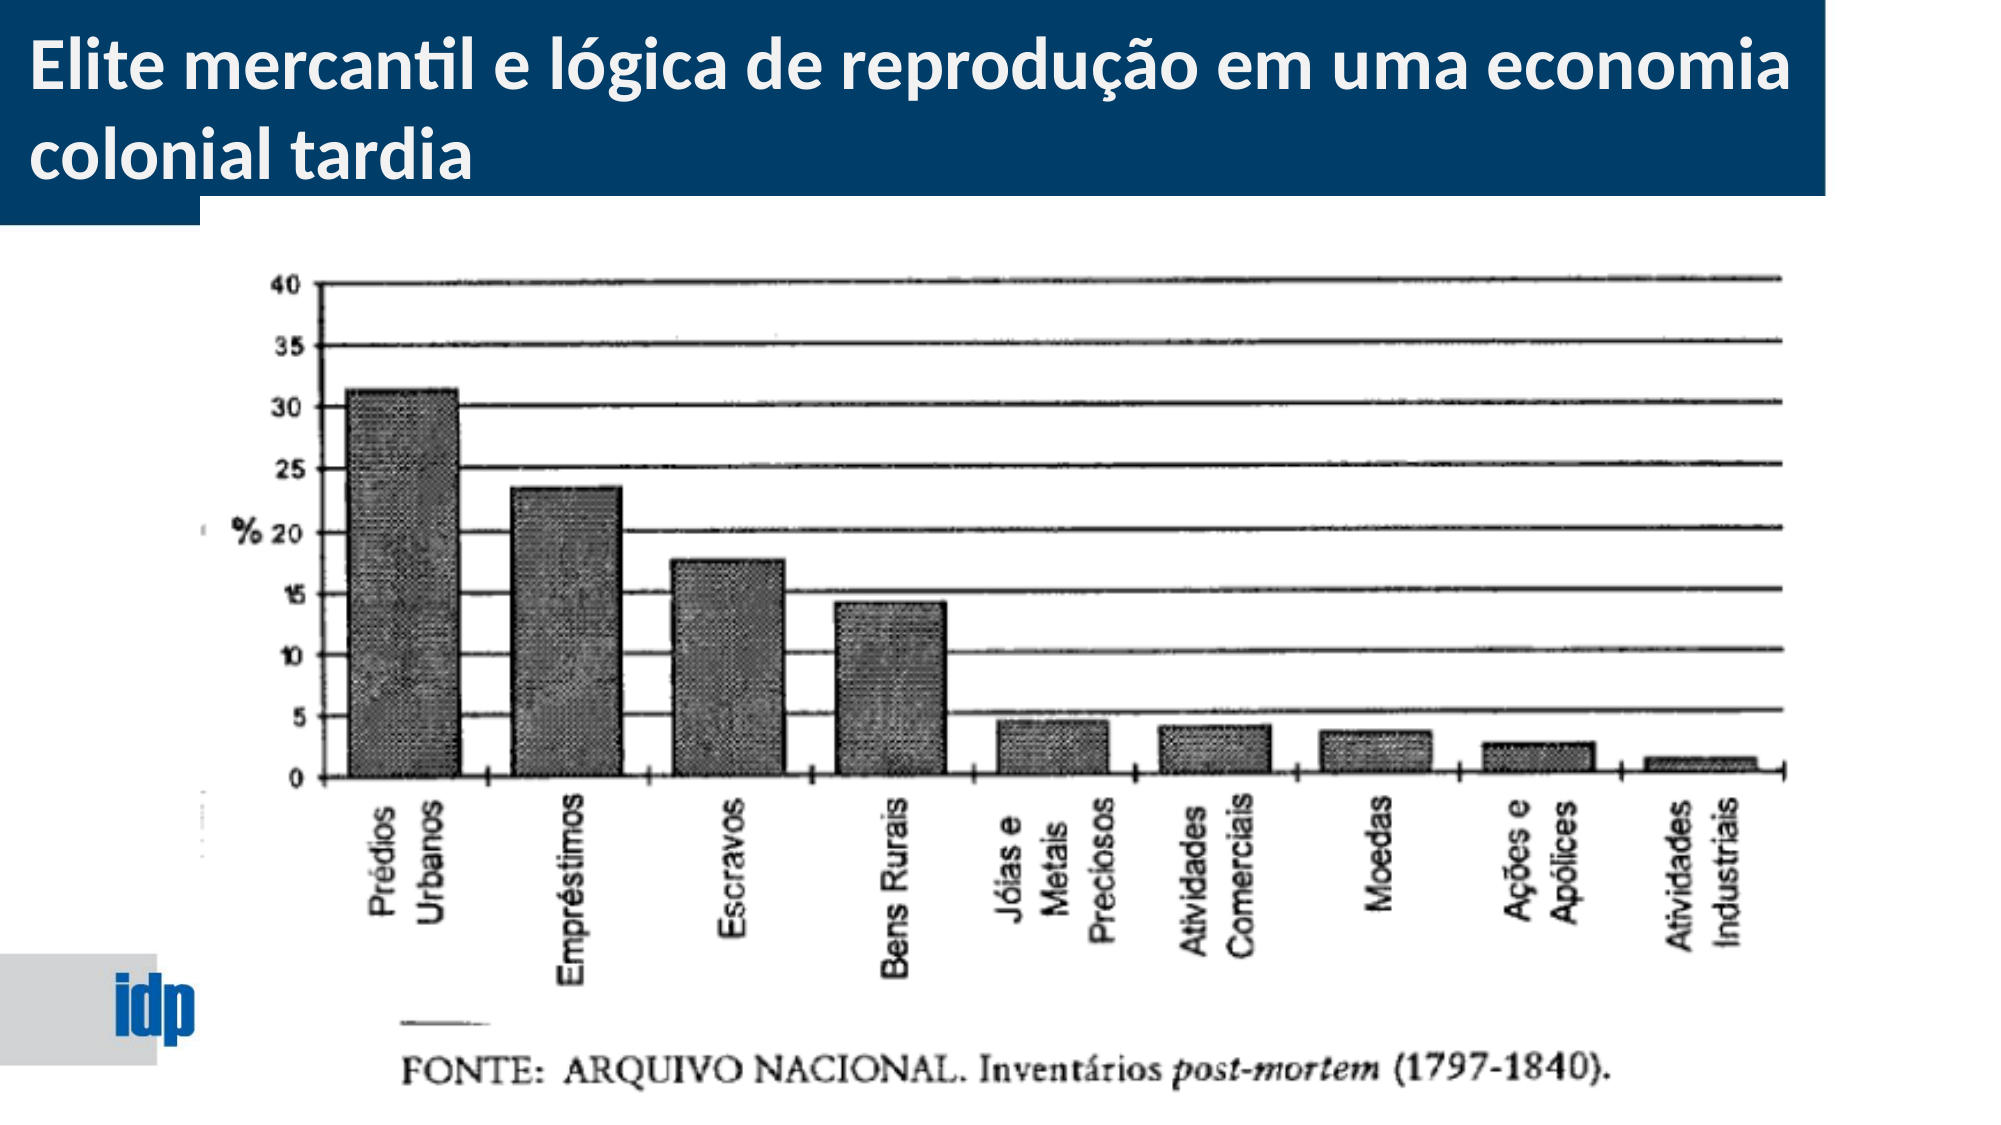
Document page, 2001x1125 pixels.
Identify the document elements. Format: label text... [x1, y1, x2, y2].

picture [0, 0, 2001, 1125]
text_box Elite mercantil e lógica de reprodução em uma economia colonial tardia [15, 6, 1837, 202]
